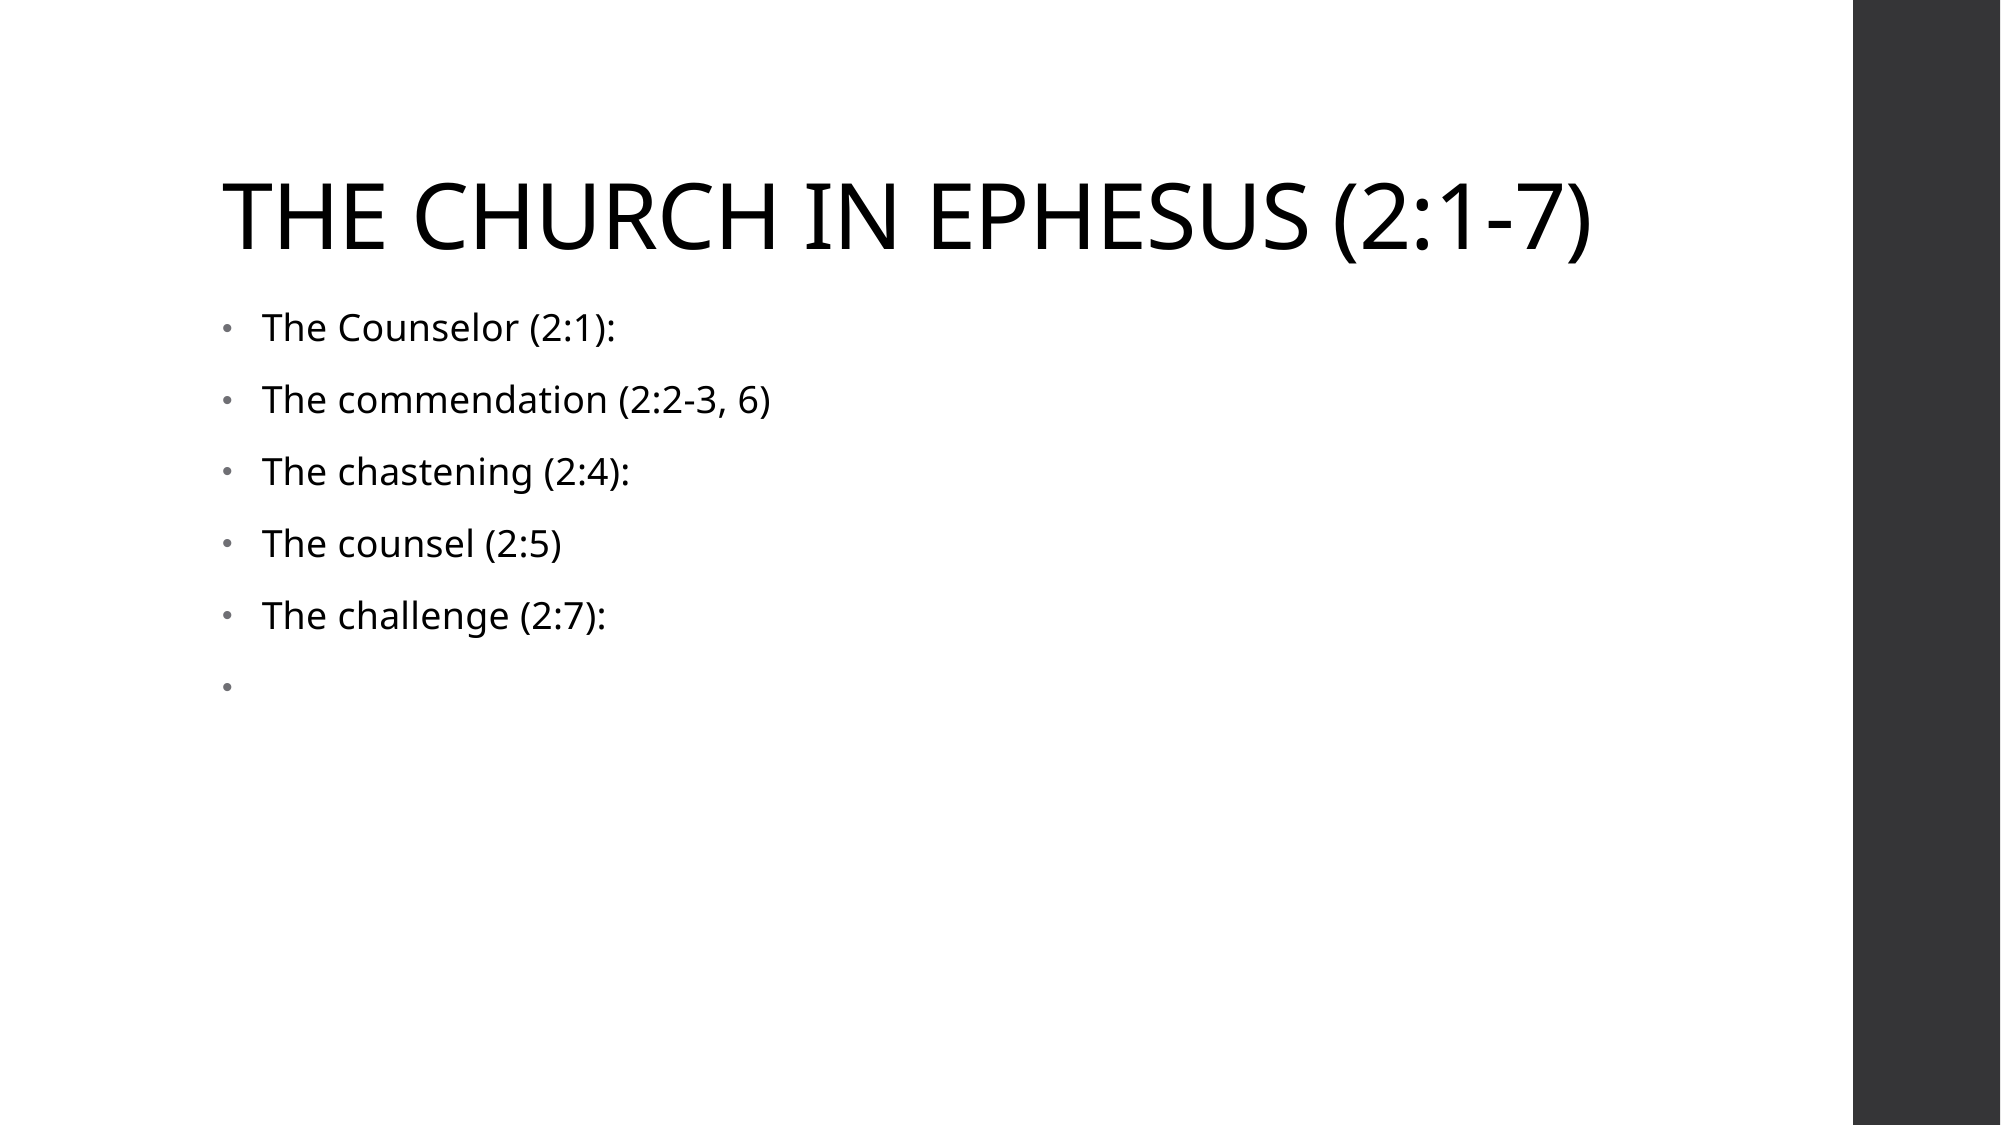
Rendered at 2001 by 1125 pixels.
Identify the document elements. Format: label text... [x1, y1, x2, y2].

title THE CHURCH IN EPHESUS (2:1-7) [206, 60, 1797, 278]
list The Counselor (2:1): The commendation (2:2-3, 6) The chastening (2:4): The counsel (2:5) The challenge (2:7): [206, 299, 1617, 1014]
